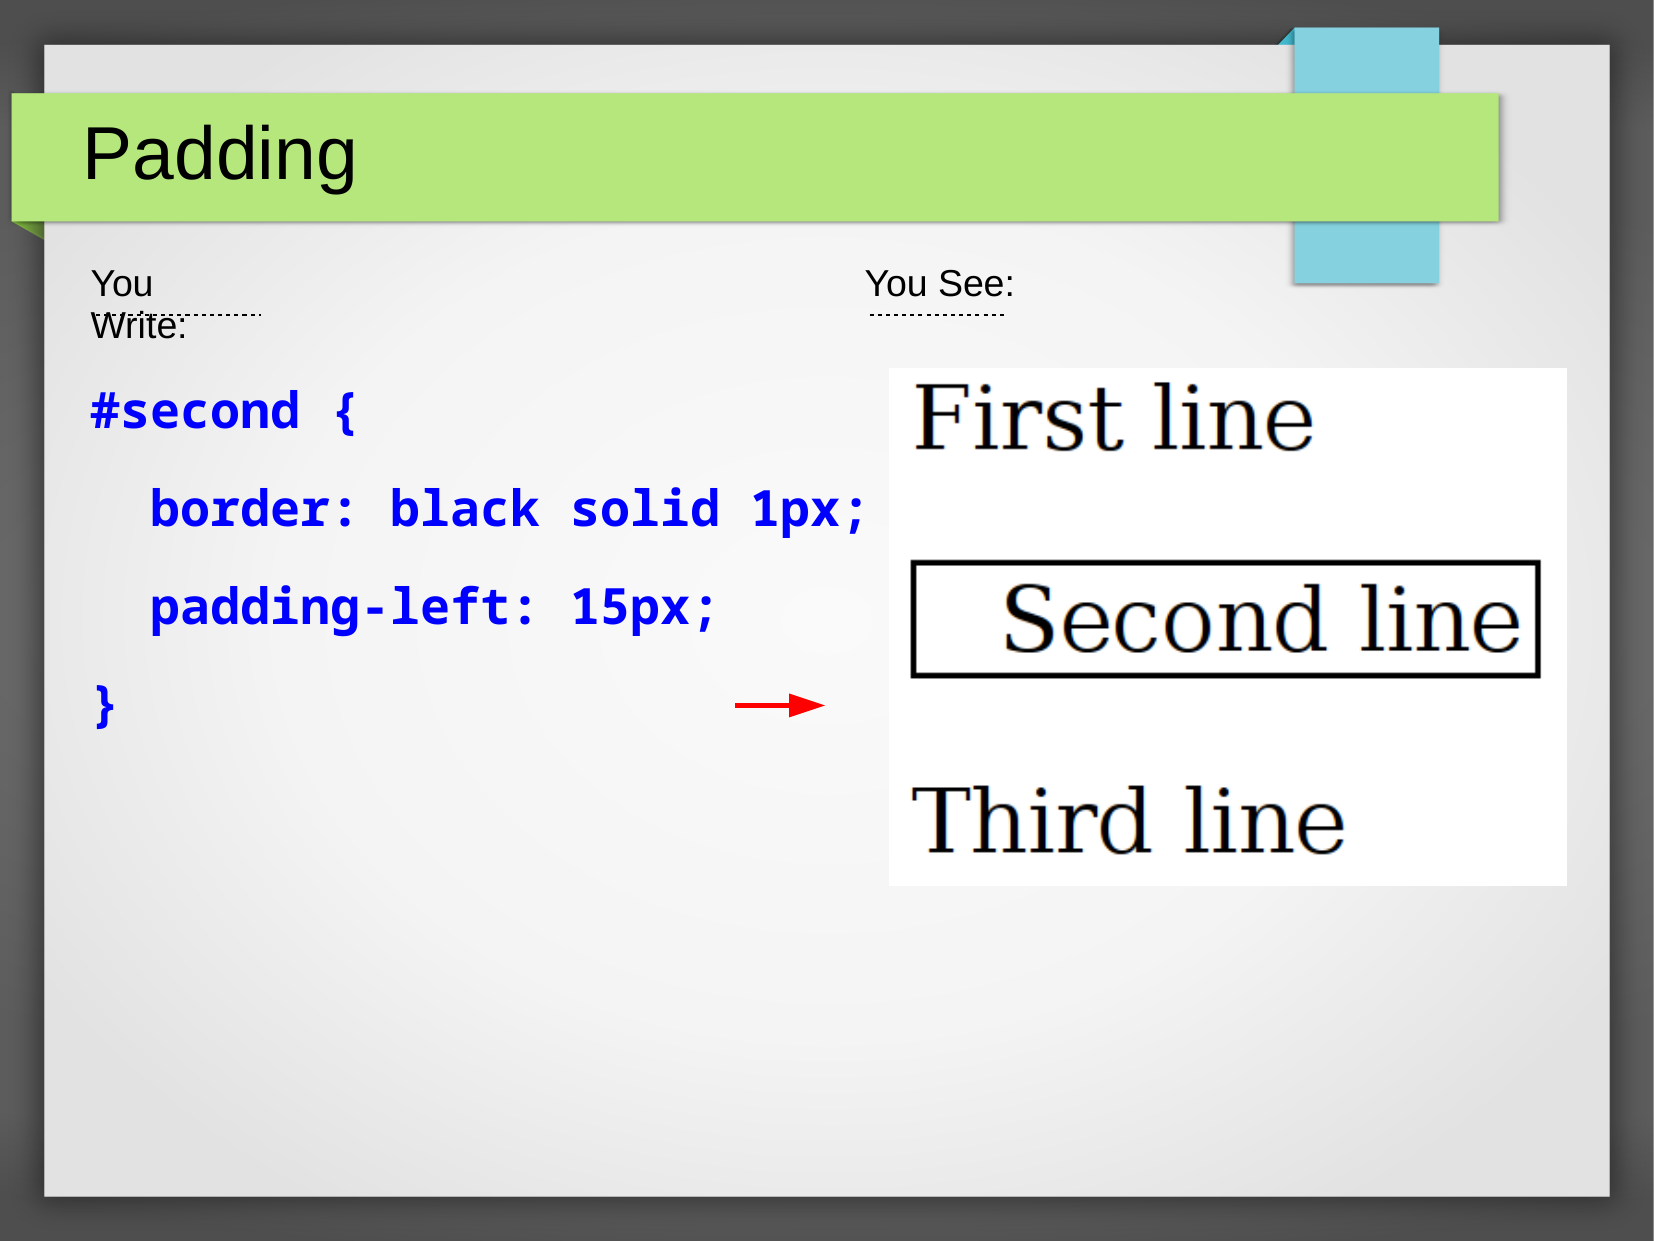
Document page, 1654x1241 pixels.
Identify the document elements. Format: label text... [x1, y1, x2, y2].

text_box You Write: [75, 255, 277, 313]
list #second { border: black solid 1px; padding-left: 15px; } [90, 375, 946, 1156]
picture [0, 0, 1654, 1241]
title Padding [82, 94, 1264, 213]
text_box You See: [849, 255, 1030, 313]
